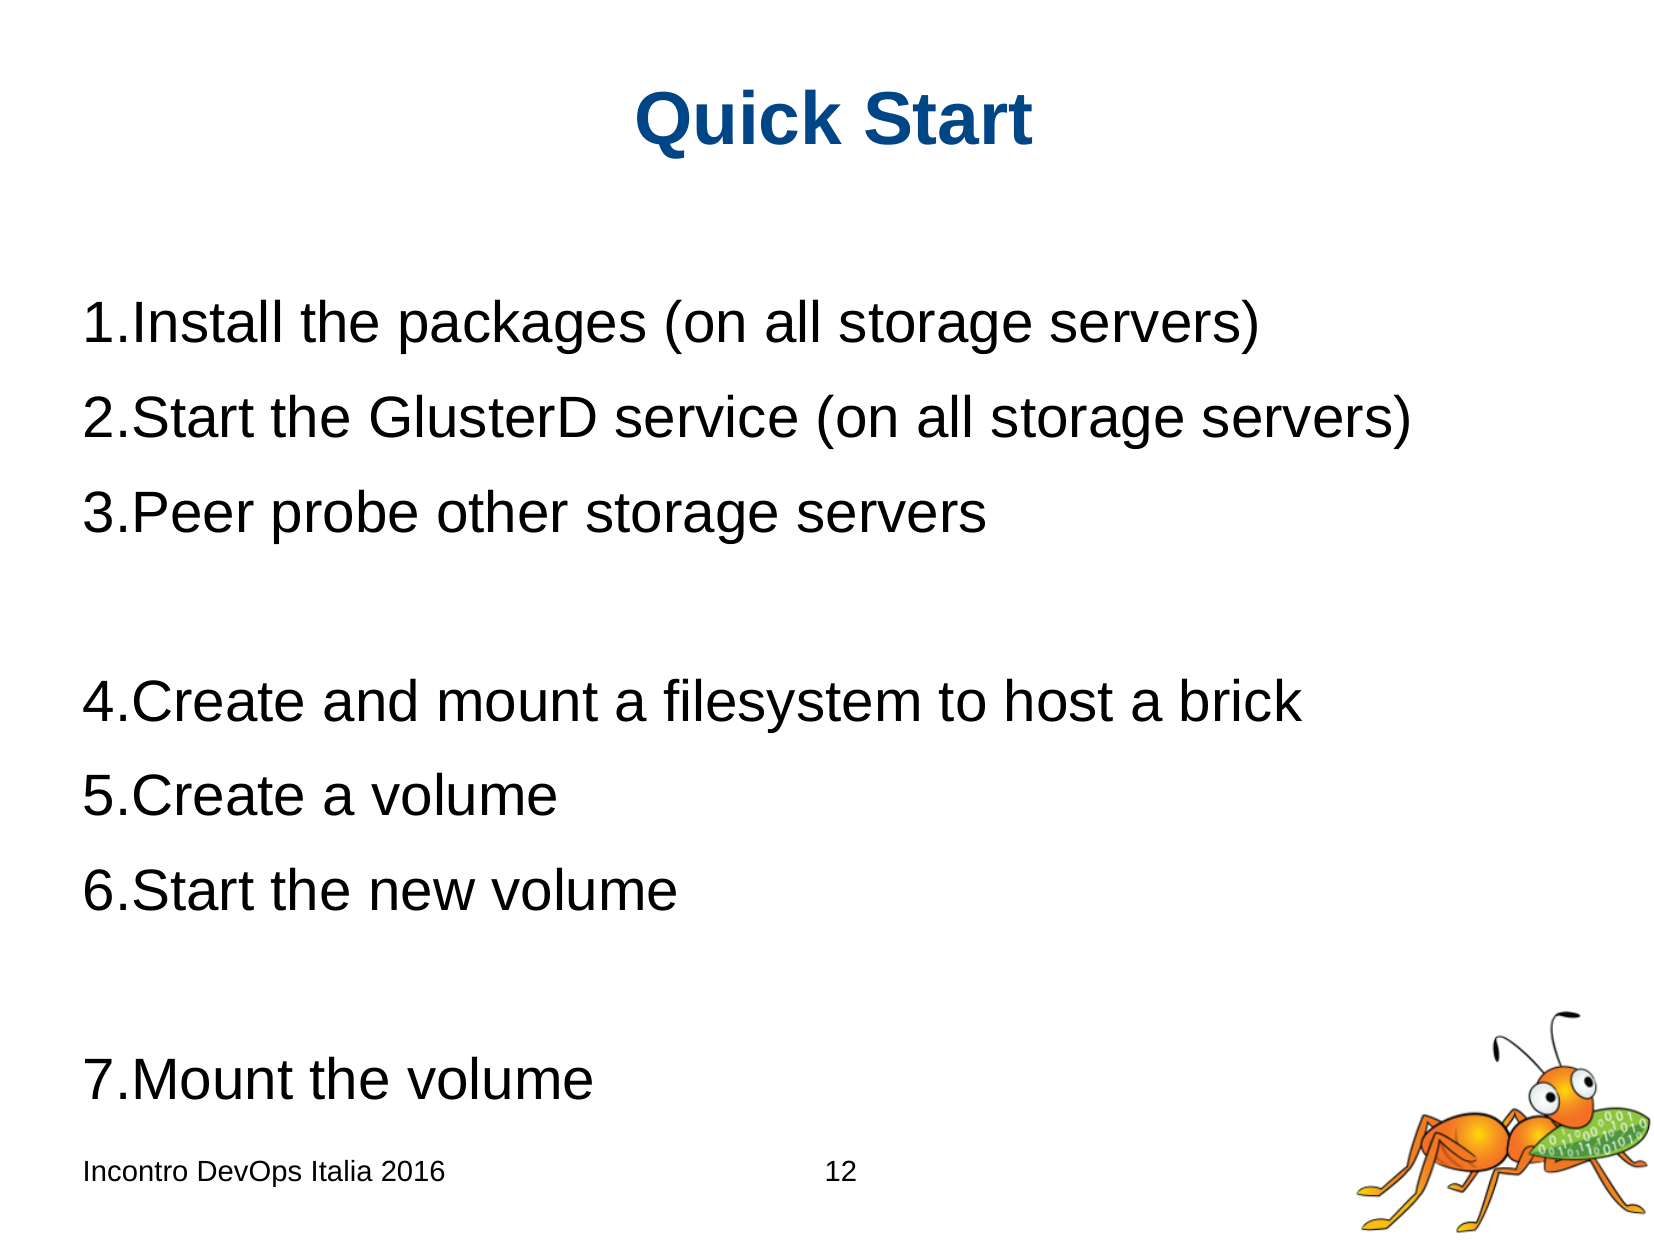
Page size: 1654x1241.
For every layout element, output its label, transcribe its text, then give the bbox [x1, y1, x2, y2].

list Install the packages (on all storage servers) Start the GlusterD service (on all storage servers) Peer probe other storage servers Create and mount a filesystem to host a brick Create a volume Start the new volume Mount the volume [82, 290, 1571, 1010]
picture [1353, 1009, 1654, 1235]
title Quick Start [90, 15, 1579, 223]
